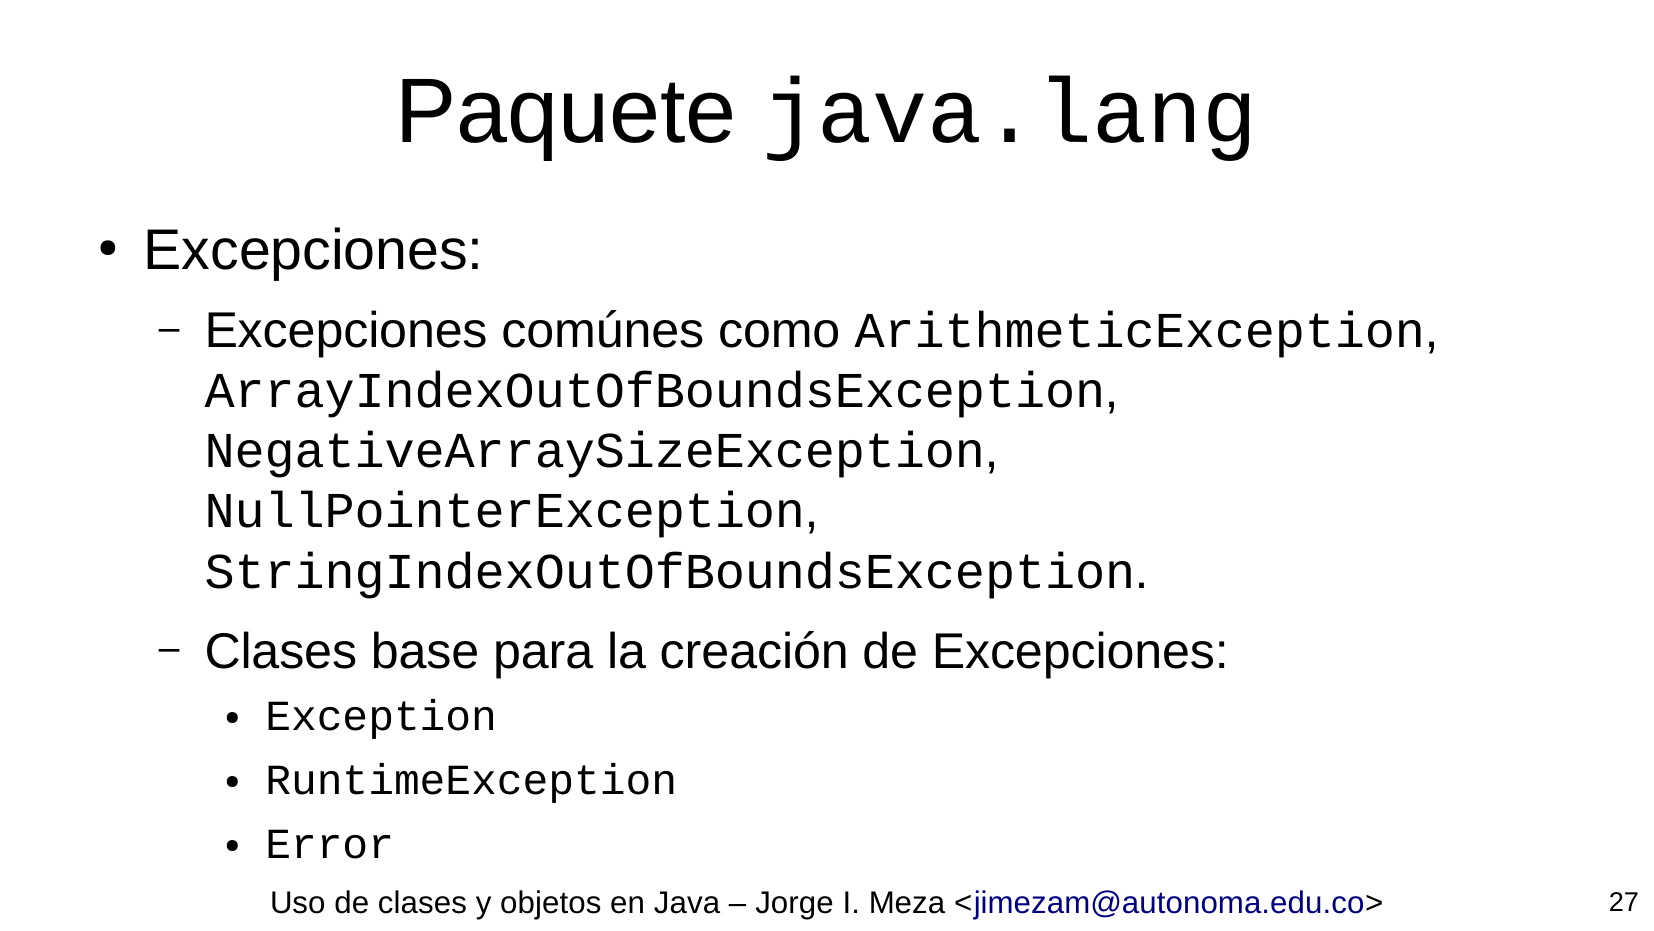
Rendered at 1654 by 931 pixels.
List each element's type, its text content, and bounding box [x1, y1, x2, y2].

title Paquete java.lang [82, 37, 1571, 193]
list Excepciones: Excepciones comúnes como ArithmeticException, ArrayIndexOutOfBoundsException, NegativeArraySizeException, NullPointerException, StringIndexOutOfBoundsException. Clases base para la creación de Excepciones: Exception RuntimeException Error [82, 217, 1571, 879]
